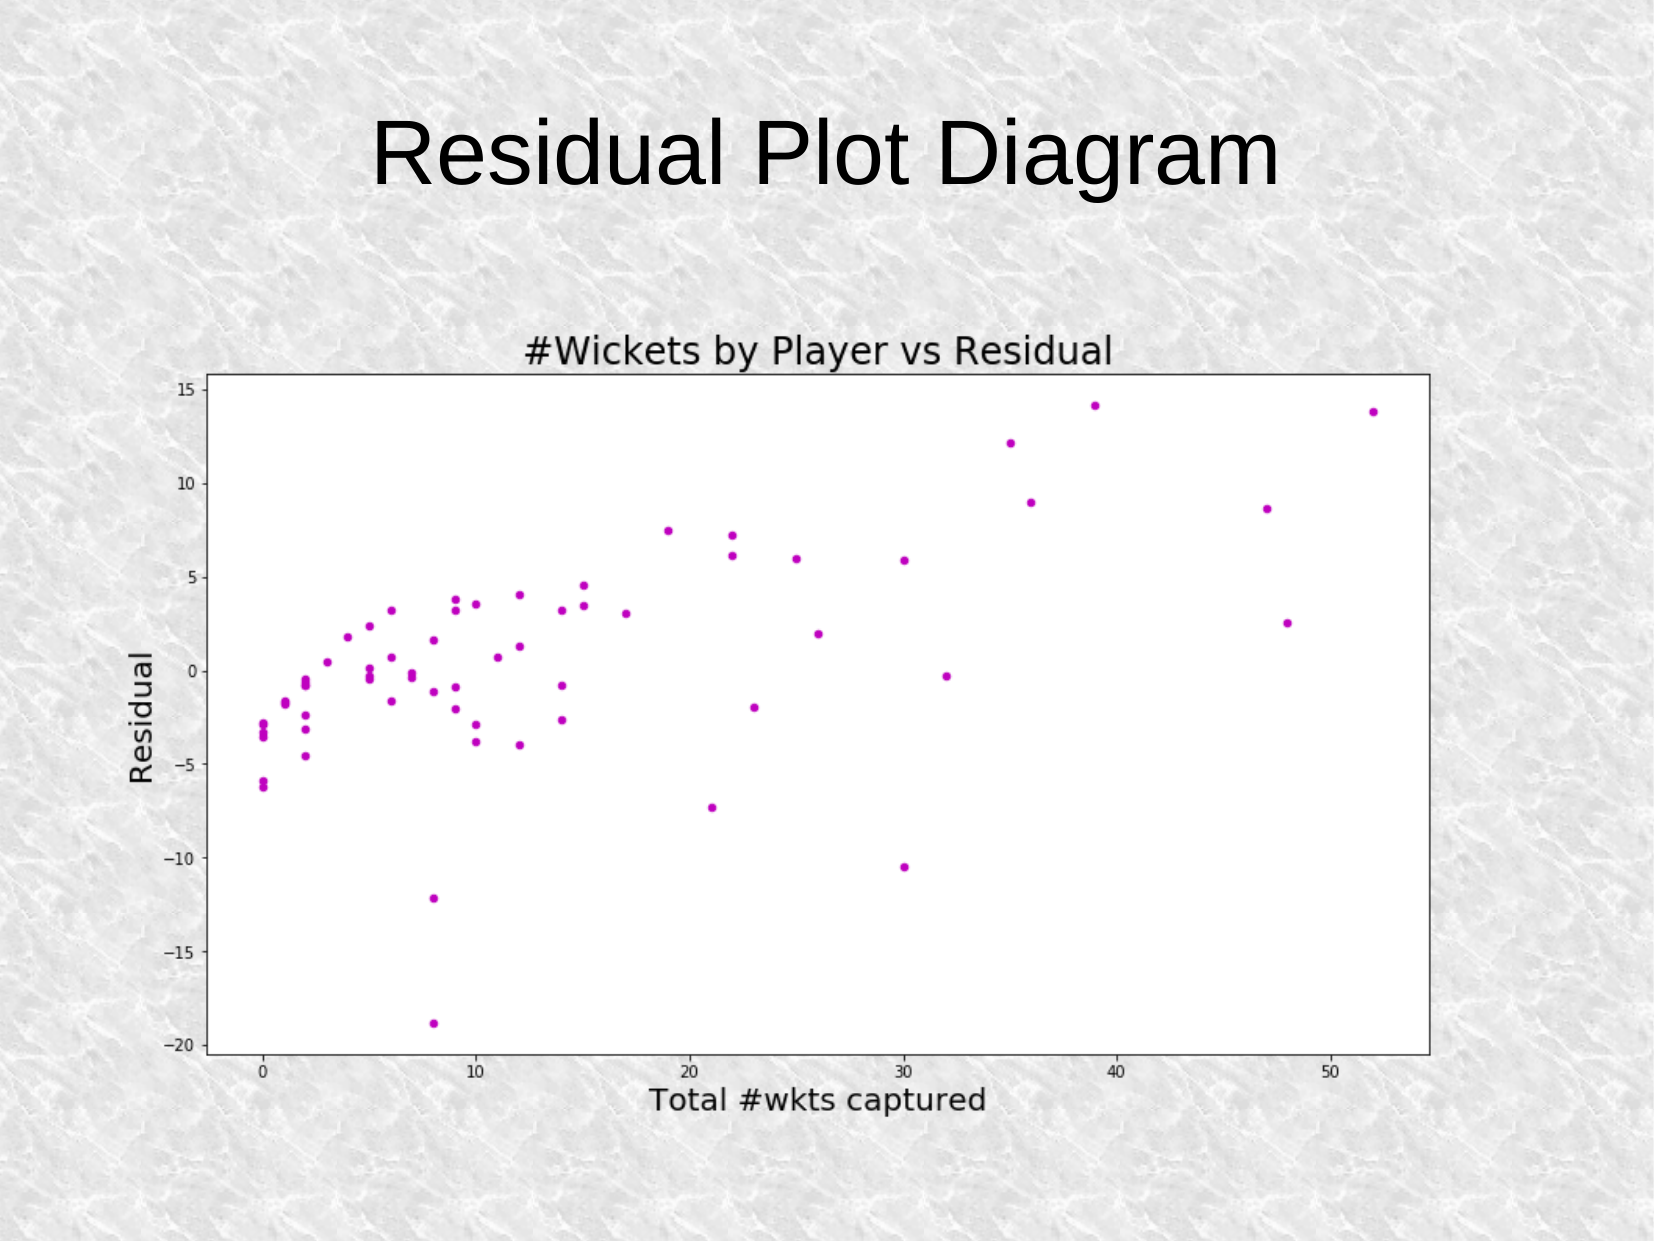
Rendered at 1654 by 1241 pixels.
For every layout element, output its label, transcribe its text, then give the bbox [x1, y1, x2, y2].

picture [0, 0, 1654, 1241]
title Residual Plot Diagram [82, 49, 1571, 257]
